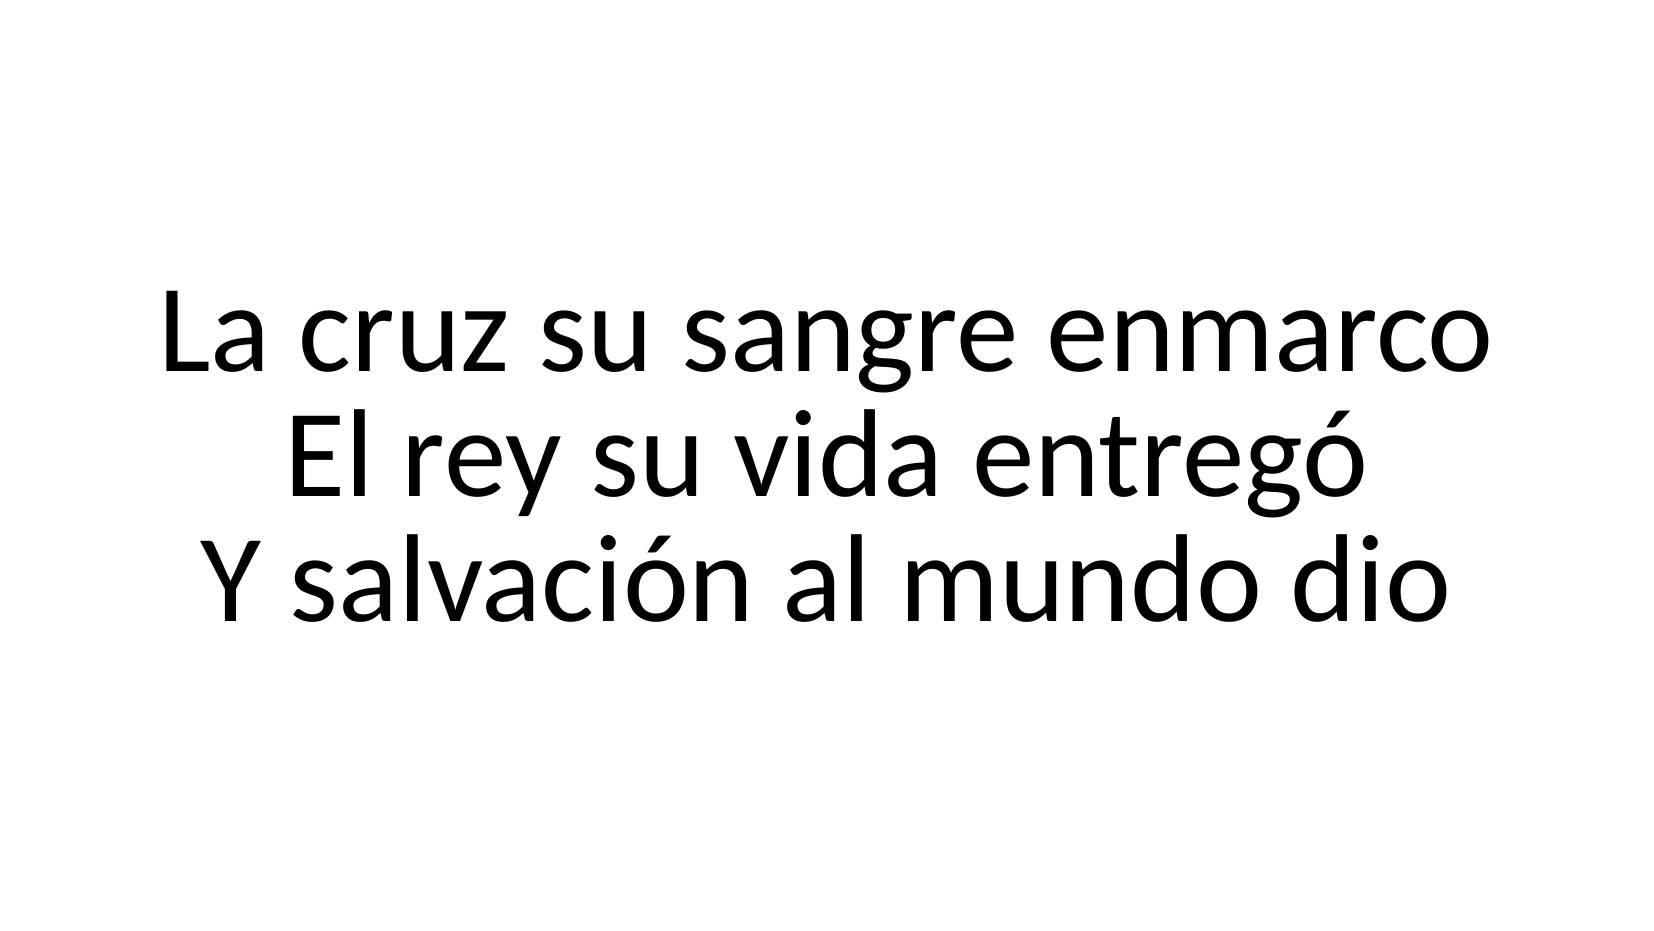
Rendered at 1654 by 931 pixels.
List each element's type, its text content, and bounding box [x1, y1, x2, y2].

title La cruz su sangre enmarco El rey su vida entregó Y salvación al mundo dio [0, 0, 1654, 931]
